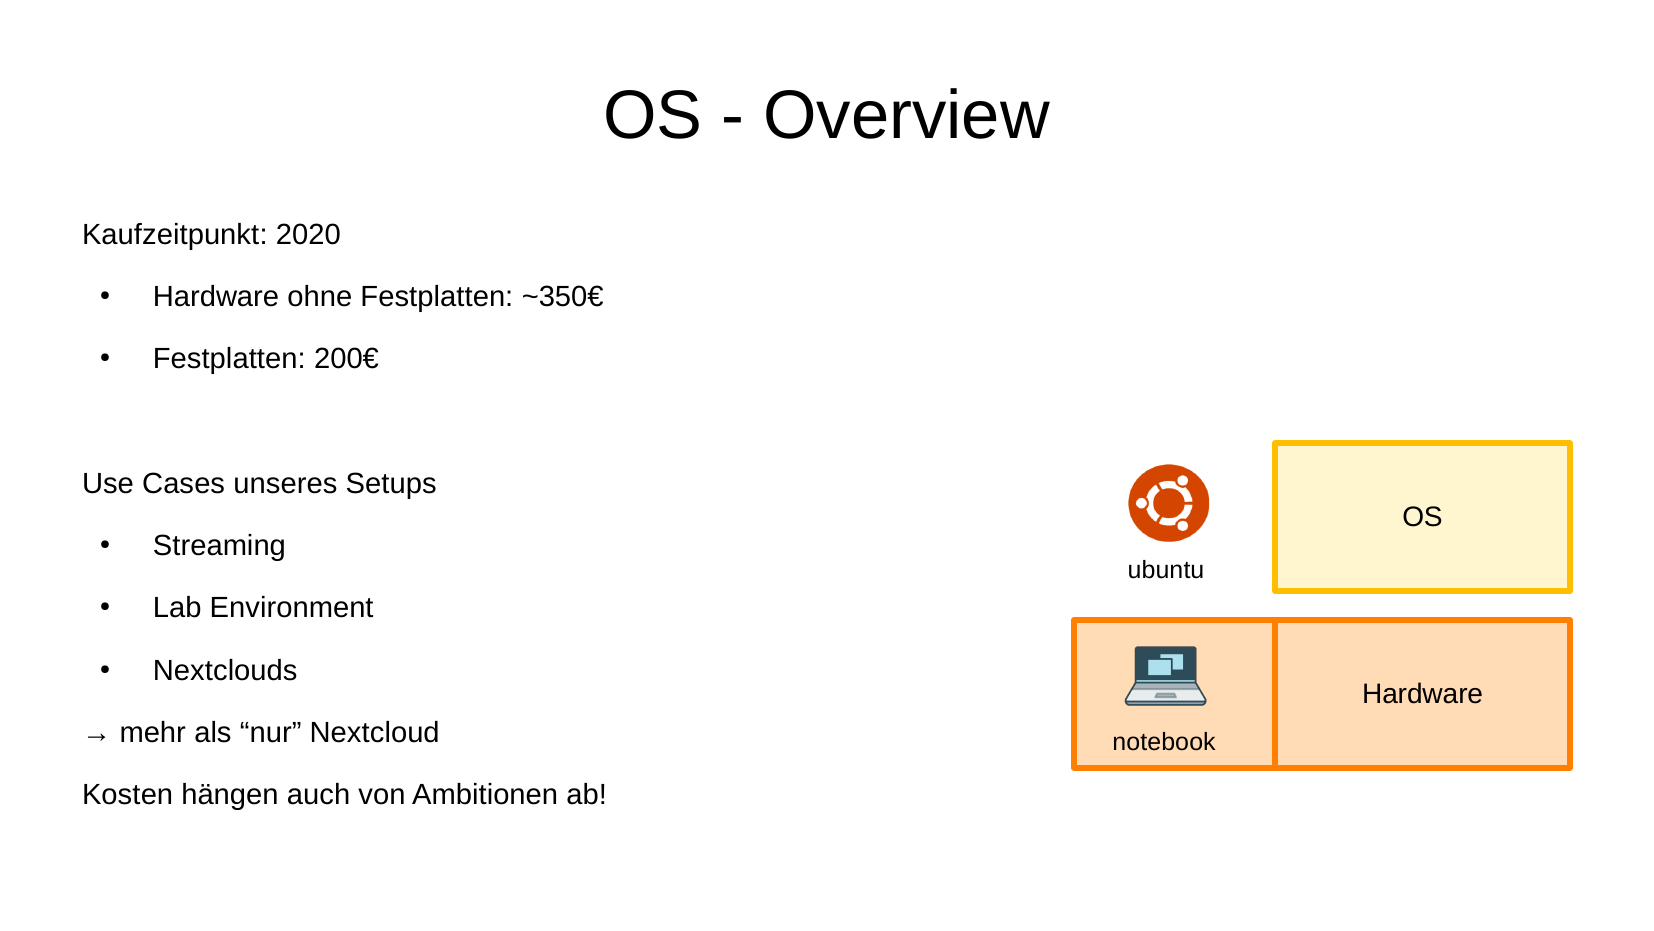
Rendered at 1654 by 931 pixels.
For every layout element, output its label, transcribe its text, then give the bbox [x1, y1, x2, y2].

picture [1121, 631, 1210, 720]
text_box ubuntu [1112, 548, 1220, 591]
text_box [1074, 619, 1275, 768]
list Kaufzeitpunkt: 2020 Hardware ohne Festplatten: ~350€ Festplatten: 200€ Use Cases unseres Setups Streaming Lab Environment Nextclouds → mehr als “nur” Nextcloud Kosten hängen auch von Ambitionen ab! [82, 217, 1571, 886]
text_box notebook [1097, 720, 1231, 763]
picture [1128, 464, 1210, 543]
text_box OS [1274, 443, 1571, 591]
text_box Hardware [1275, 620, 1571, 768]
title OS - Overview [82, 37, 1571, 193]
